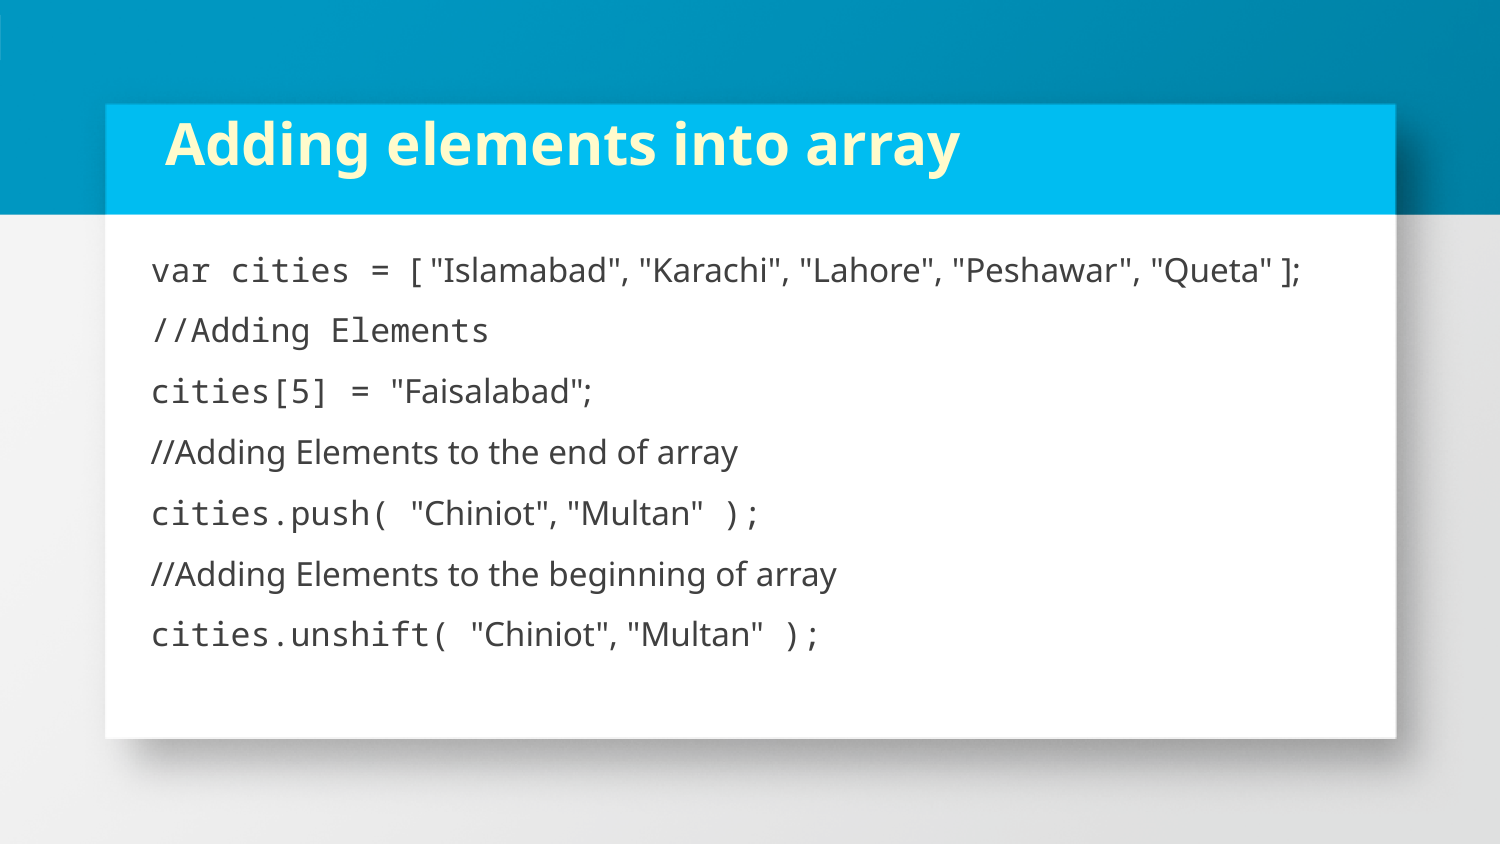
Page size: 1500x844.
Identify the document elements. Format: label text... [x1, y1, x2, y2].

text_box var cities = [ "Islamabad", "Karachi", "Lahore", "Peshawar", "Queta" ]; //Adding Elements cities[5] = "Faisalabad"; //Adding Elements to the end of array cities.push( "Chiniot", "Multan" ); //Adding Elements to the beginning of array cities.unshift( "Chiniot", "Multan" ); [150, 246, 1313, 704]
picture [0, 215, 1500, 844]
title Adding elements into array [165, 105, 1393, 288]
